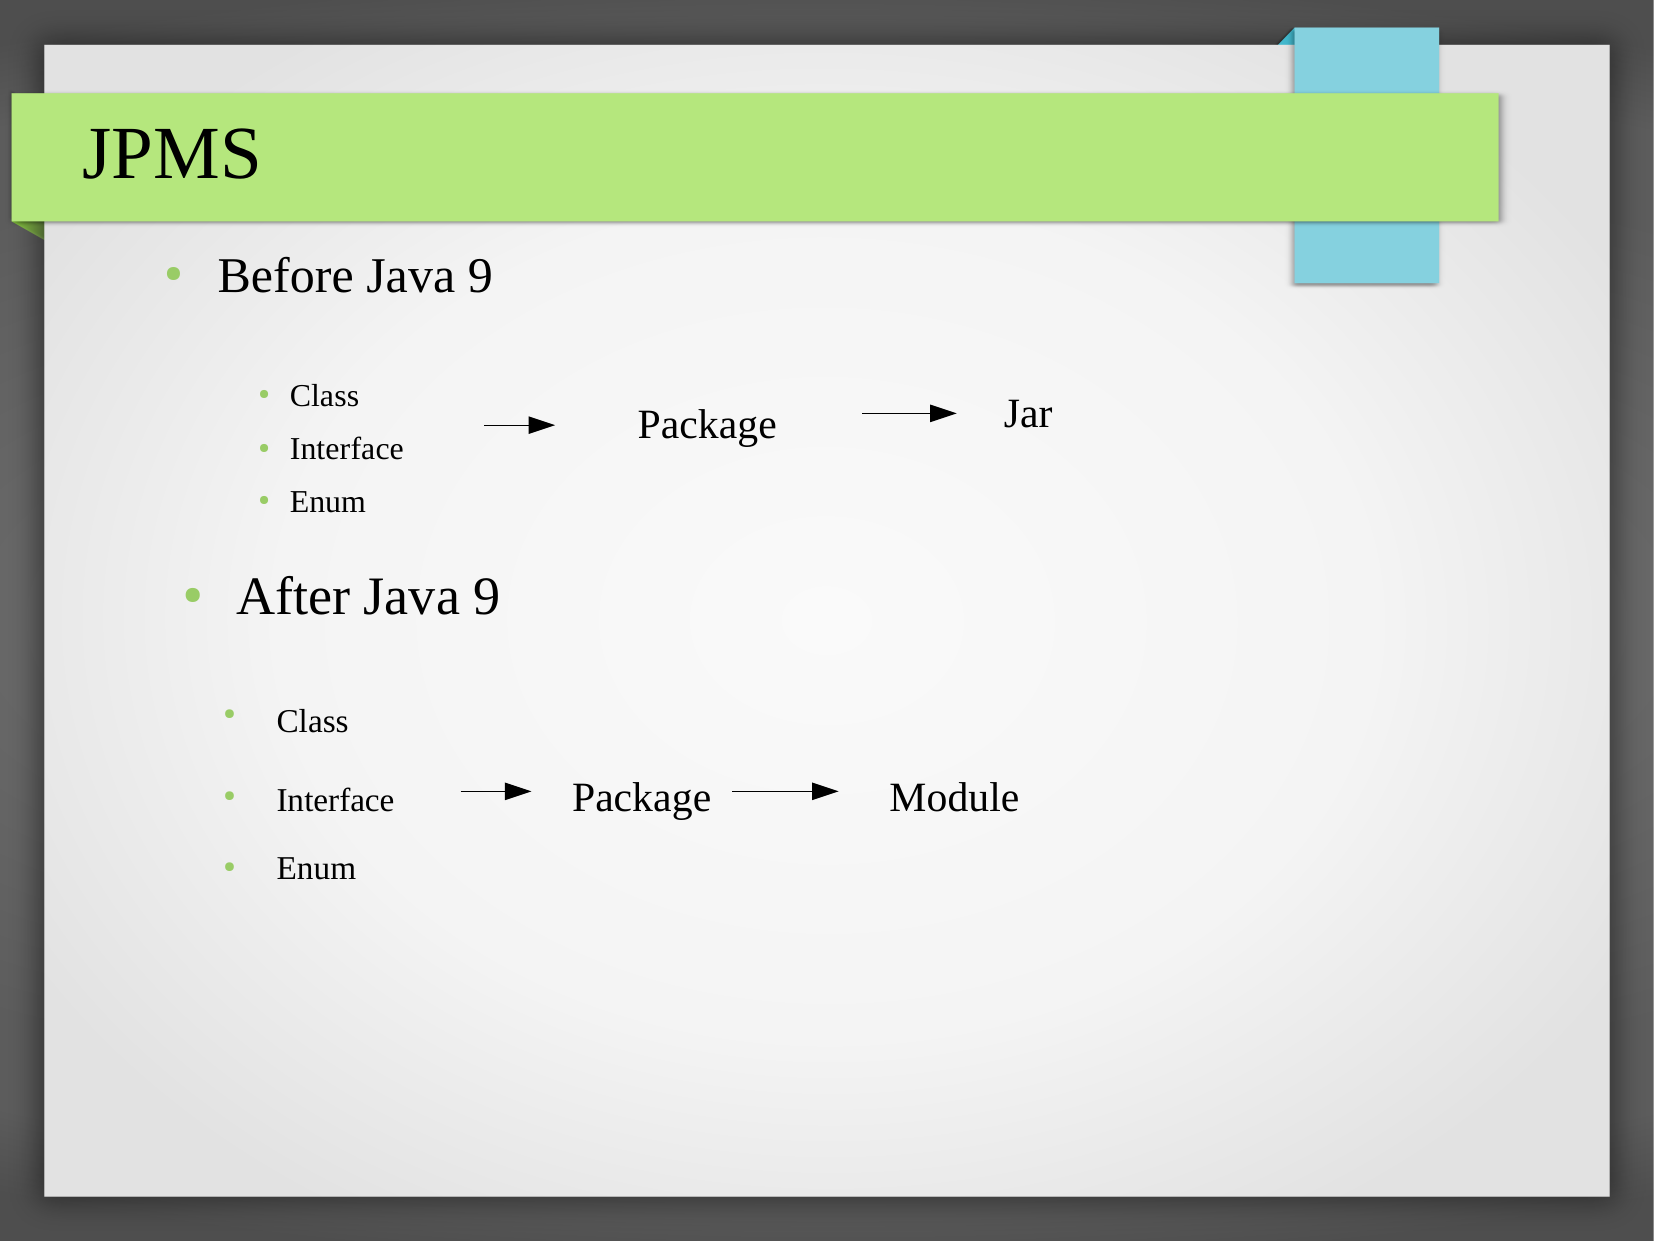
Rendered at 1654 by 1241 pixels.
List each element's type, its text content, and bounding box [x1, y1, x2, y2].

list Package [566, 401, 822, 485]
list Before Java 9 [146, 248, 626, 367]
list Class Interface Package Module Enum [205, 684, 1146, 1028]
list Class Interface Enum [248, 377, 449, 520]
list After Java 9 [165, 566, 645, 674]
list Jar [933, 389, 1134, 449]
title JPMS [82, 94, 1264, 213]
picture [0, 0, 1654, 1241]
